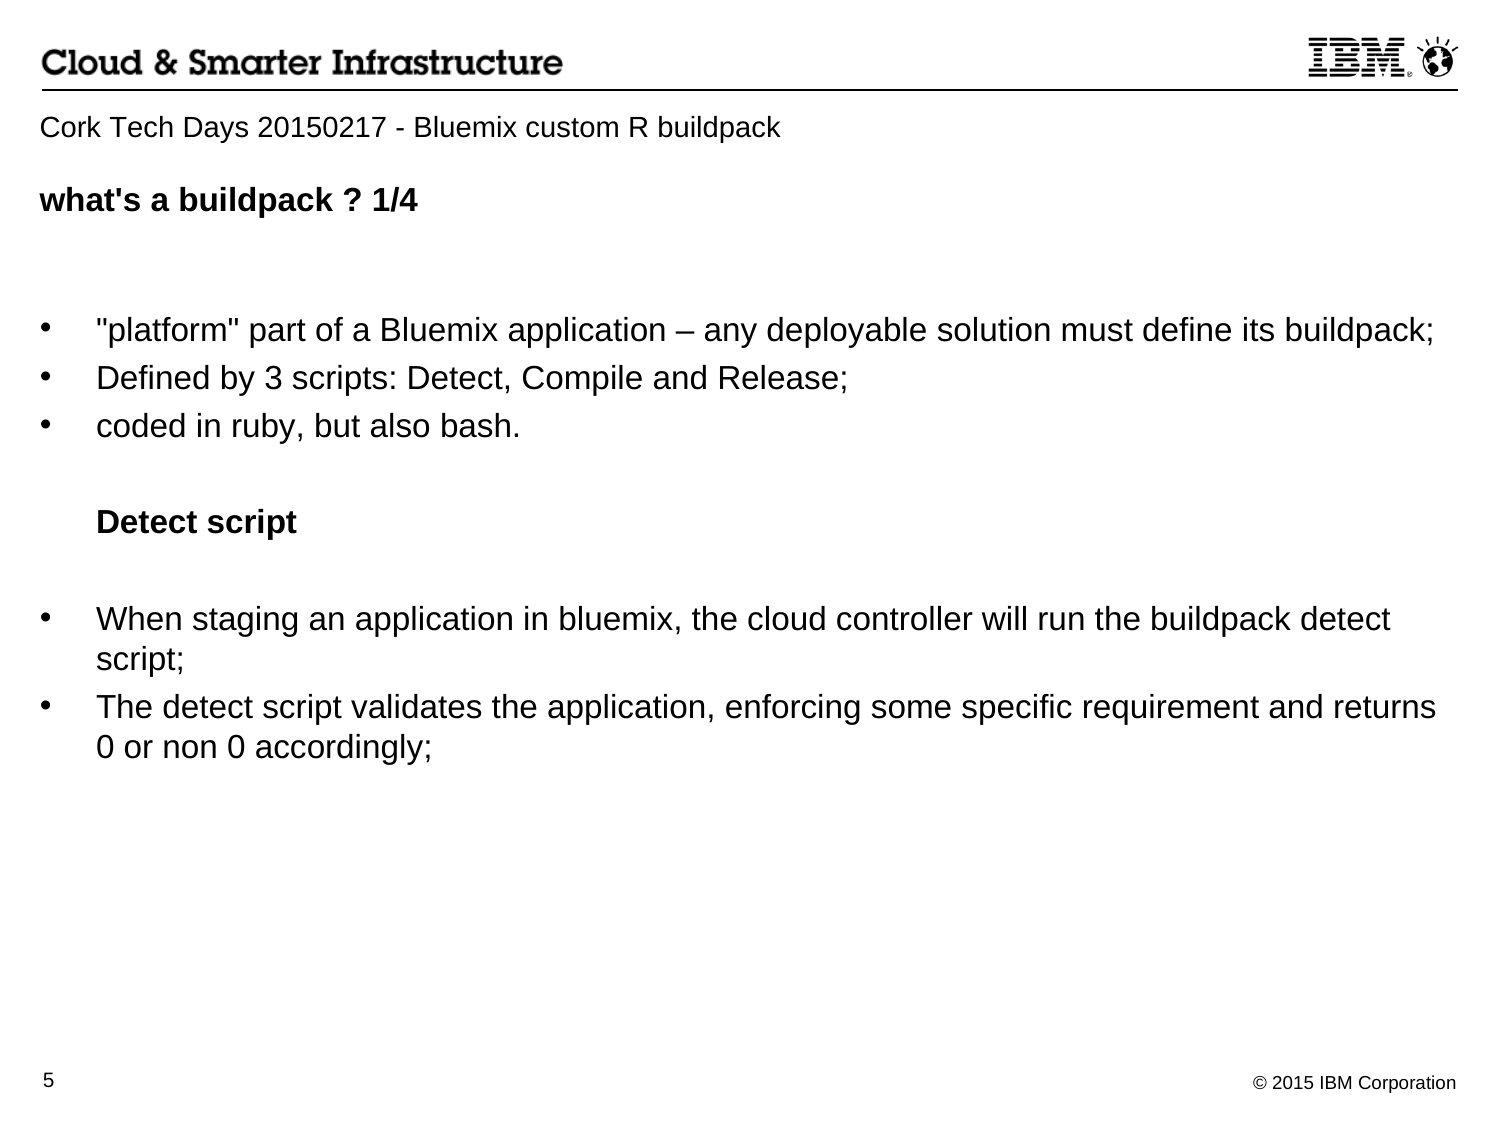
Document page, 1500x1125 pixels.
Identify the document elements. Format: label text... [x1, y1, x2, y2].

list "platform" part of a Bluemix application – any deployable solution must define its buildpack; Defined by 3 scripts: Detect, Compile and Release; coded in ruby, but also bash. Detect script When staging an application in bluemix, the cloud controller will run the buildpack detect script; The detect script validates the application, enforcing some specific requirement and returns 0 or non 0 accordingly; [24, 299, 1463, 1038]
title Cork Tech Days 20150217 - Bluemix custom R buildpack what's a buildpack ? 1/4 [24, 100, 1463, 226]
picture [1294, 22, 1469, 89]
picture [39, 35, 572, 86]
